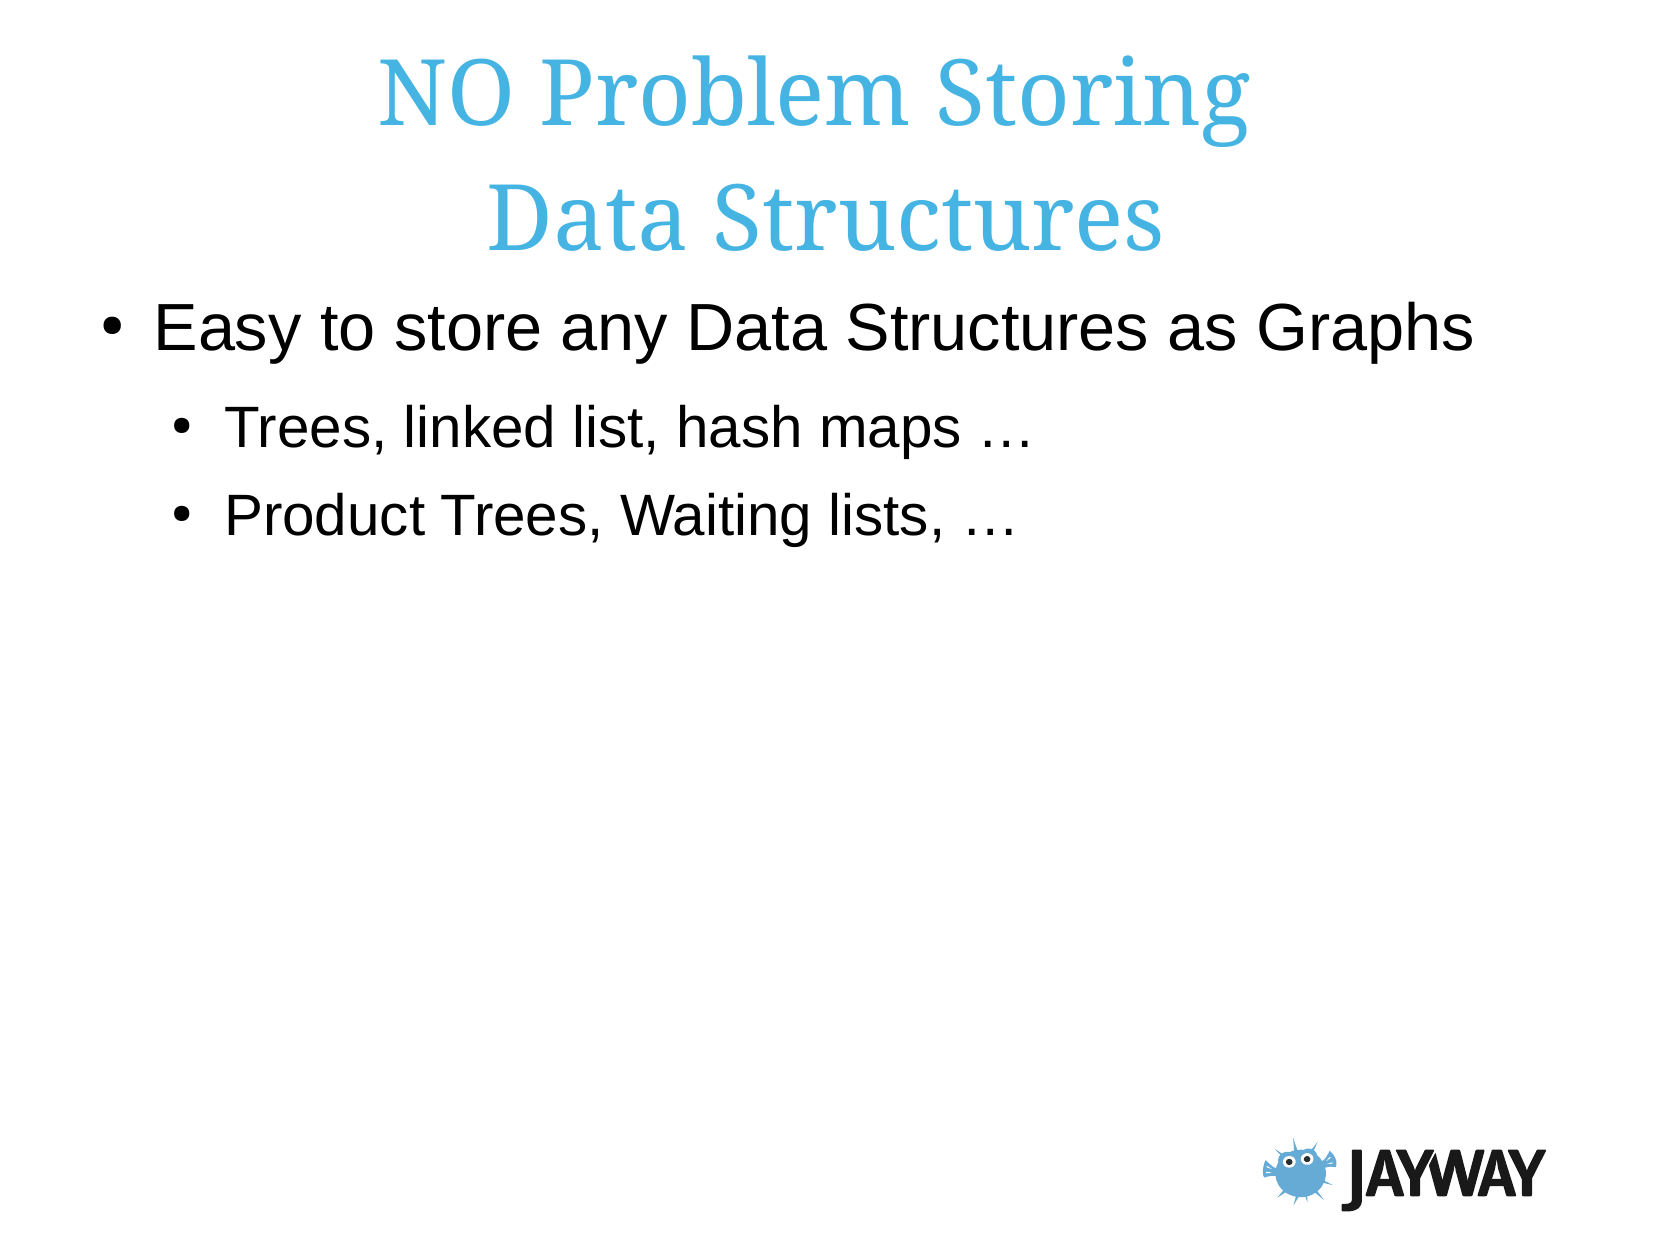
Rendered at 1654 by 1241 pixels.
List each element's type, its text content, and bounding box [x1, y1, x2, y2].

list Easy to store any Data Structures as Graphs Trees, linked list, hash maps … Product Trees, Waiting lists, … [82, 290, 1571, 1109]
title NO Problem Storing Data Structures [82, 45, 1571, 260]
